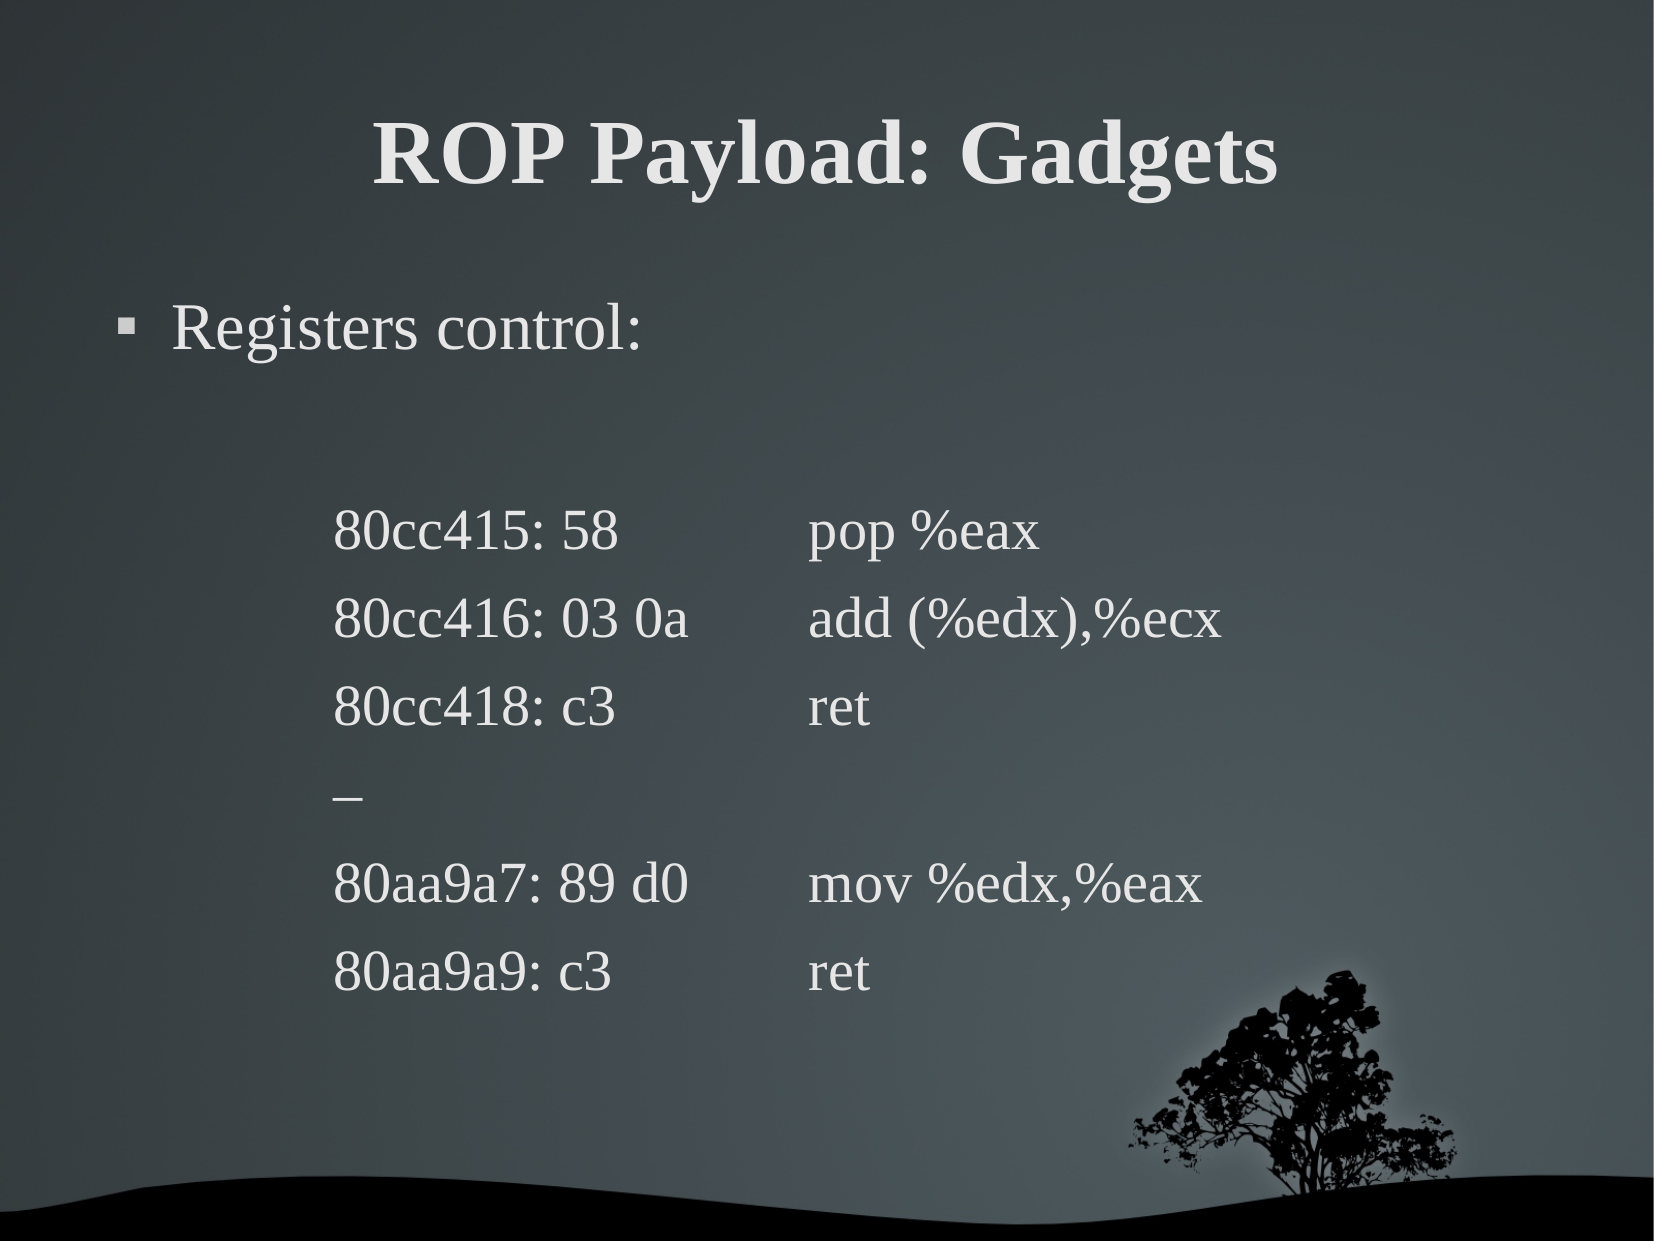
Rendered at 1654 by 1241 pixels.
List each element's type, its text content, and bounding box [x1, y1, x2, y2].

list Registers control: 80cc415: 58 pop %eax 80cc416: 03 0a add (%edx),%ecx 80cc418: c3 ret – 80aa9a7: 89 d0 mov %edx,%eax 80aa9a9: c3 ret [82, 290, 1571, 1109]
title ROP Payload: Gadgets [82, 49, 1571, 257]
picture [0, 0, 1654, 1241]
